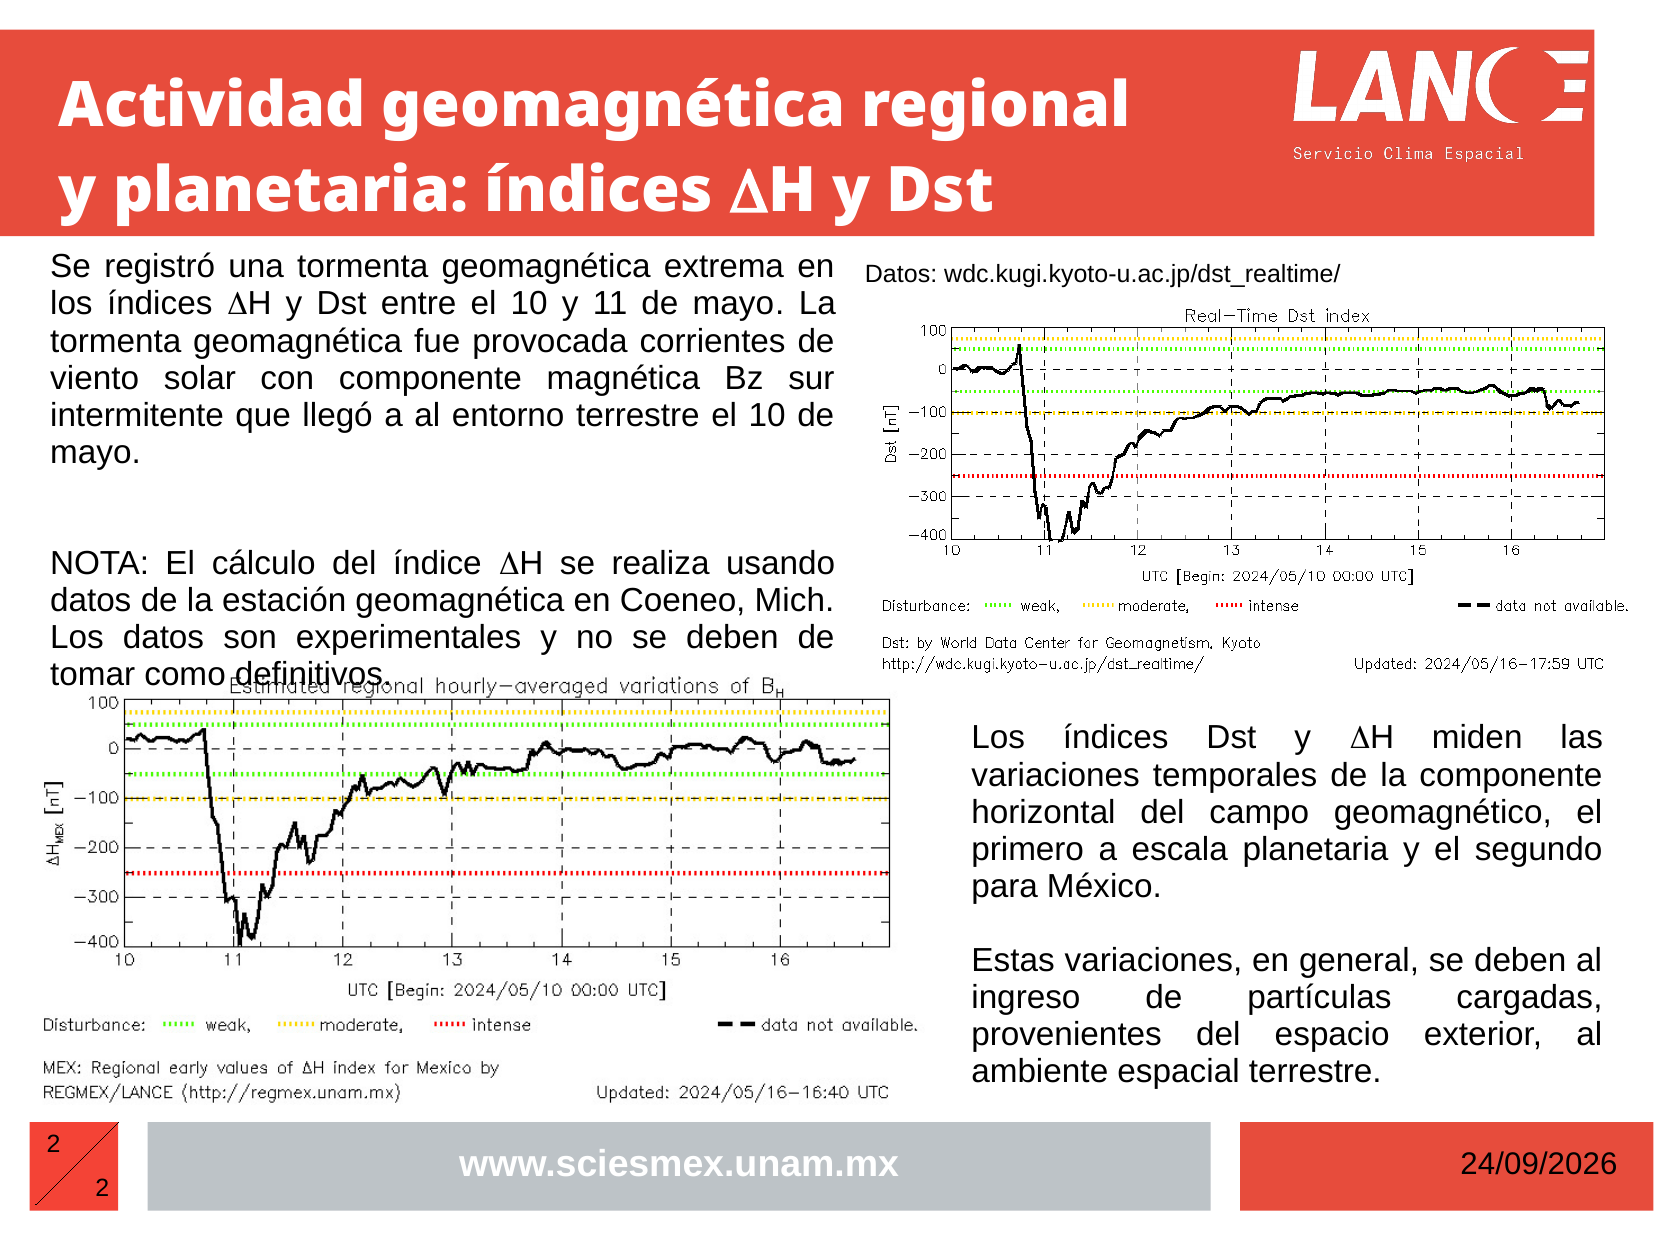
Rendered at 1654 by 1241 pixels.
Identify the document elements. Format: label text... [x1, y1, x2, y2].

text_box www.sciesmex.unam.mx [153, 1122, 1205, 1205]
picture [1293, 47, 1589, 162]
text_box Datos: wdc.kugi.kyoto-u.ac.jp/dst_realtime/ [851, 252, 1371, 296]
text_box 16/05/2024 [1424, 1122, 1654, 1205]
text_box 2 [35, 1151, 125, 1209]
text_box Los índices Dst y DH miden las variaciones temporales de la componente horizontal del campo geomagnético, el primero a escala planetaria y el segundo para México. Estas variaciones, en general, se deben al ingreso de partículas cargadas, provenientes del espacio exterior, al ambiente espacial terrestre. [956, 711, 1619, 1097]
title Actividad geomagnética regional y planetaria: índices DH y Dst [59, 59, 1312, 207]
picture [34, 289, 1642, 1105]
text_box Se registró una tormenta geomagnética extrema en los índices DH y Dst entre el 10 y 11 de mayo. La tormenta geomagnética fue provocada corrientes de viento solar con componente magnética Bz sur intermitente que llegó a al entorno terrestre el 10 de mayo. NOTA: El cálculo del índice DH se realiza usando datos de la estación geomagnética en Coeneo, Mich. Los datos son experimentales y no se deben de tomar como definitivos. [35, 240, 851, 768]
text_box <número> [31, 1122, 176, 1170]
